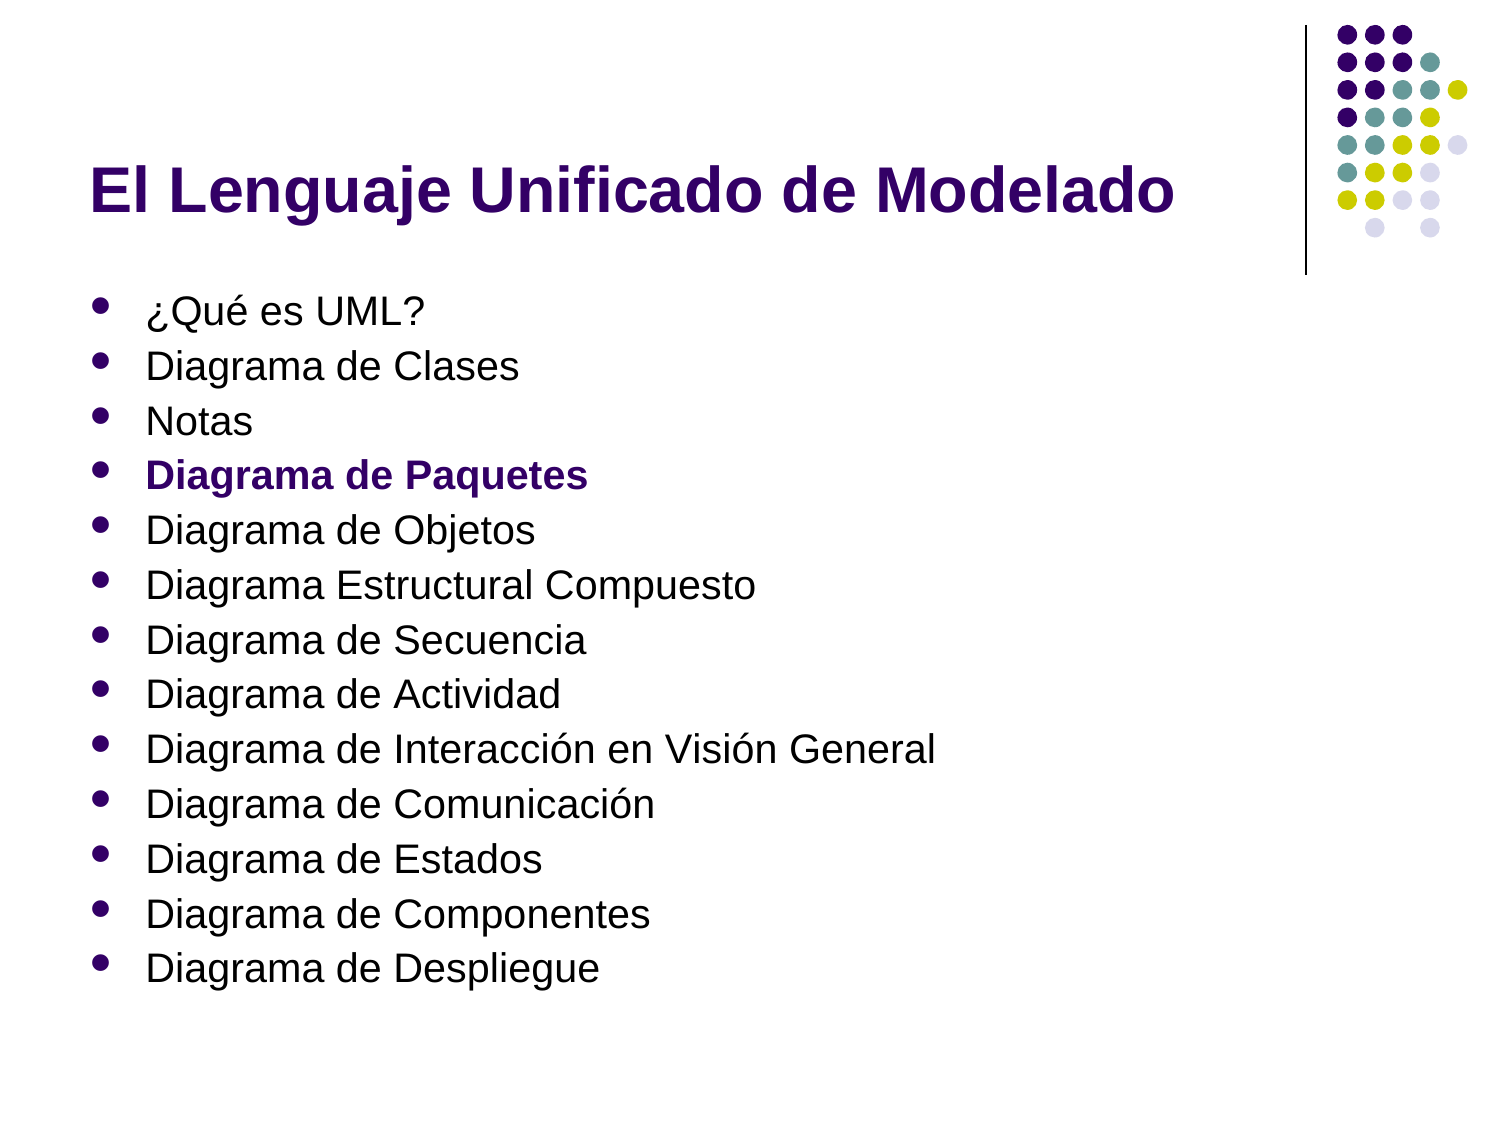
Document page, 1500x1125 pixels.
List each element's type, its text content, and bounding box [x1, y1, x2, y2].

title El Lenguaje Unificado de Modelado [74, 20, 1313, 233]
list ¿Qué es UML? Diagrama de Clases Notas Diagrama de Paquetes Diagrama de Objetos Diagrama Estructural Compuesto Diagrama de Secuencia Diagrama de Actividad Diagrama de Interacción en Visión General Diagrama de Comunicación Diagrama de Estados Diagrama de Componentes Diagrama de Despliegue [75, 282, 1426, 1006]
